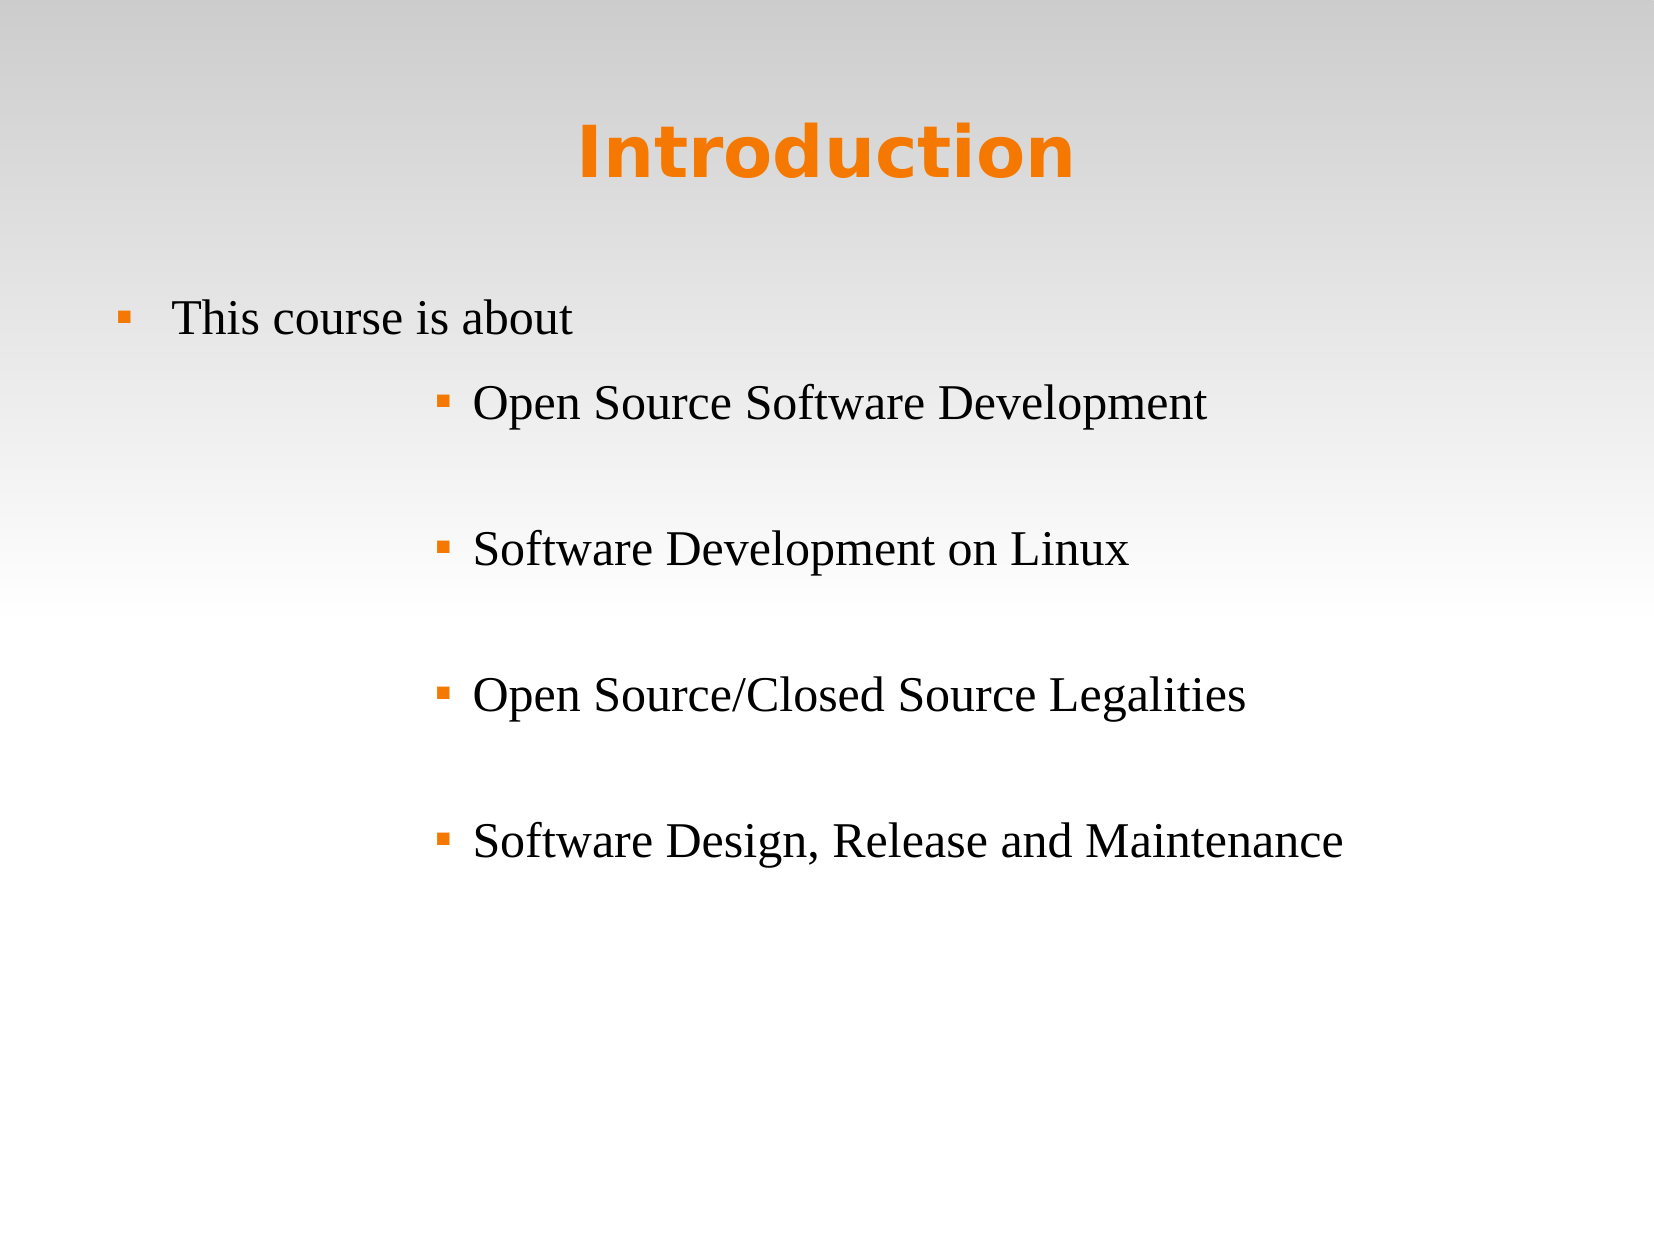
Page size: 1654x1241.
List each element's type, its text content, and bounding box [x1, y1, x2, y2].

title Introduction [82, 49, 1571, 257]
list This course is about Open Source Software Development Software Development on Linux Open Source/Closed Source Legalities Software Design, Release and Maintenance [82, 290, 1571, 1109]
